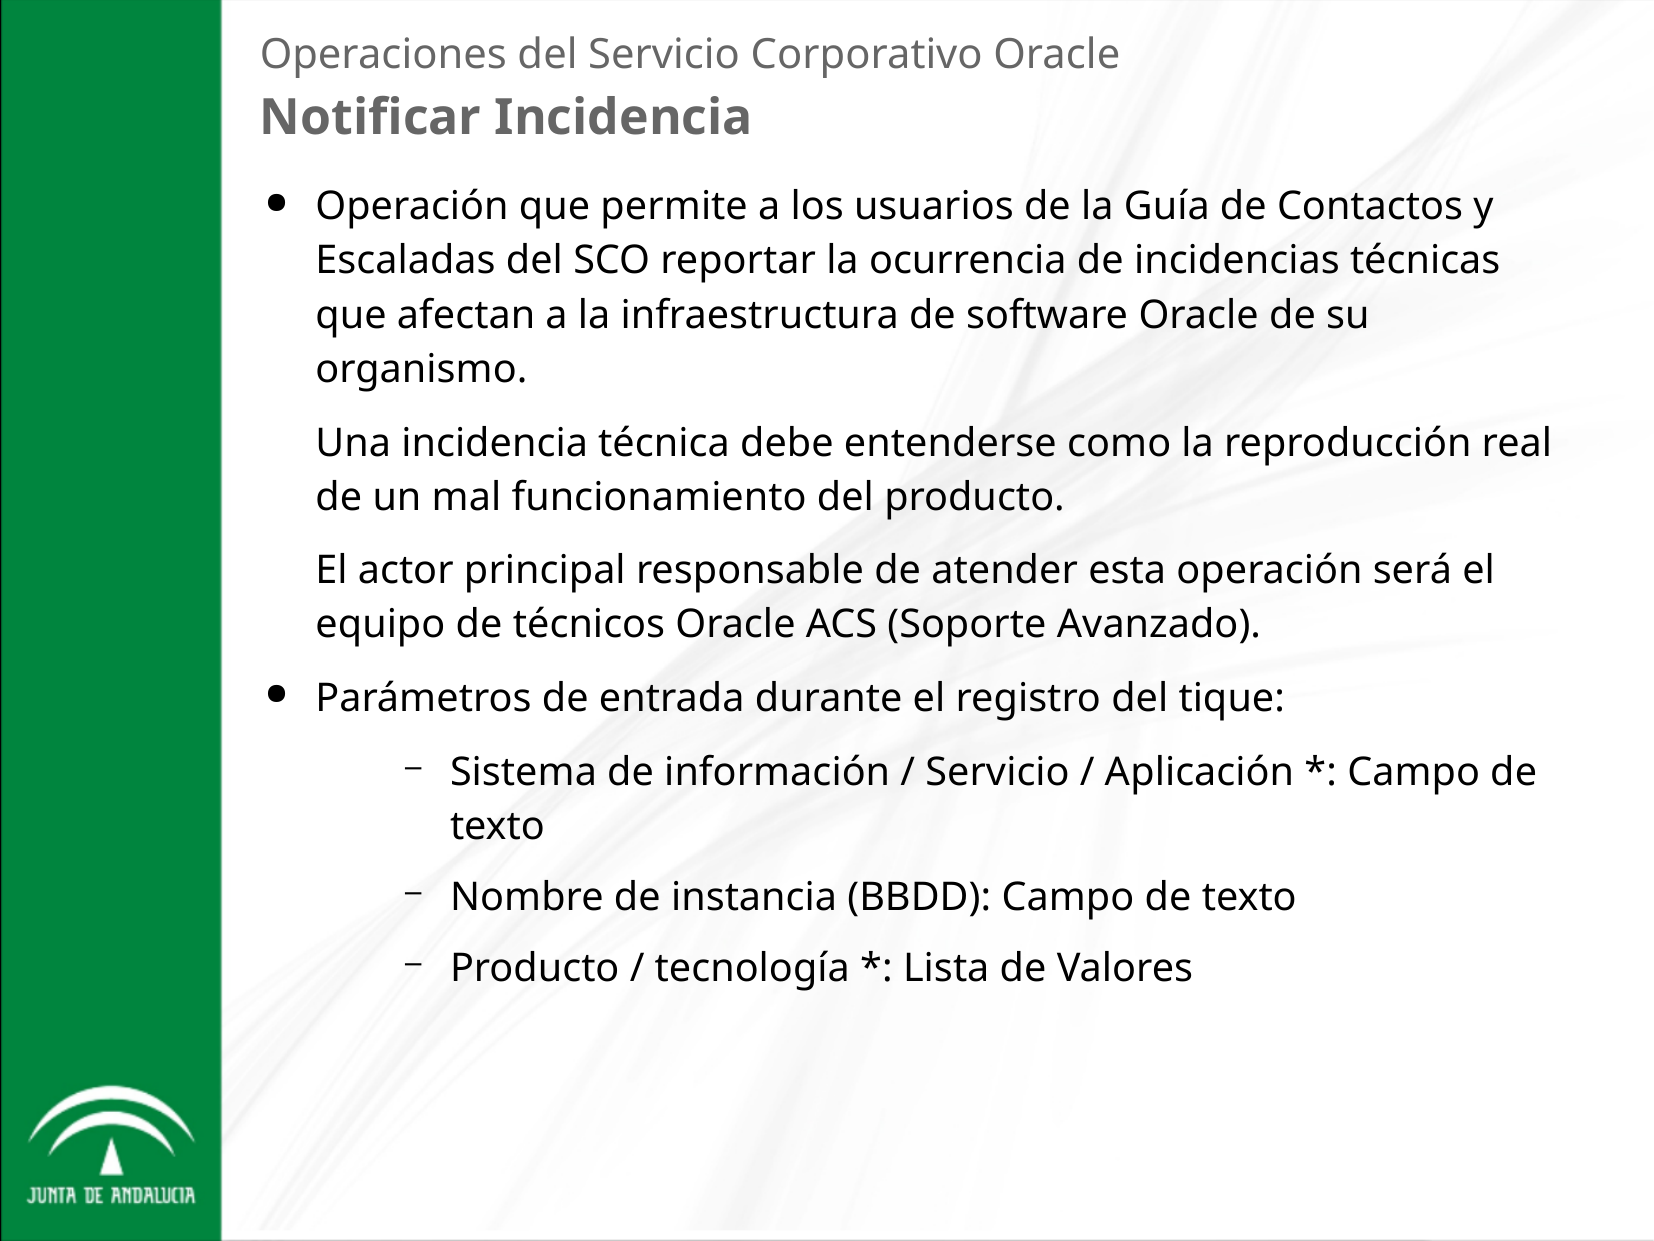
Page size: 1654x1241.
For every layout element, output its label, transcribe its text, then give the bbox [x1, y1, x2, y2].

title Operaciones del Servicio Corporativo Oracle Notificar Incidencia [259, 35, 1577, 139]
picture [0, 0, 1654, 1241]
list Operación que permite a los usuarios de la Guía de Contactos y Escaladas del SCO reportar la ocurrencia de incidencias técnicas que afectan a la infraestructura de software Oracle de su organismo. Una incidencia técnica debe entenderse como la reproducción real de un mal funcionamiento del producto. El actor principal responsable de atender esta operación será el equipo de técnicos Oracle ACS (Soporte Avanzado). Parámetros de entrada durante el registro del tique: Sistema de información / Servicio / Aplicación *: Campo de texto Nombre de instancia (BBDD): Campo de texto Producto / tecnología *: Lista de Valores [248, 177, 1565, 1123]
